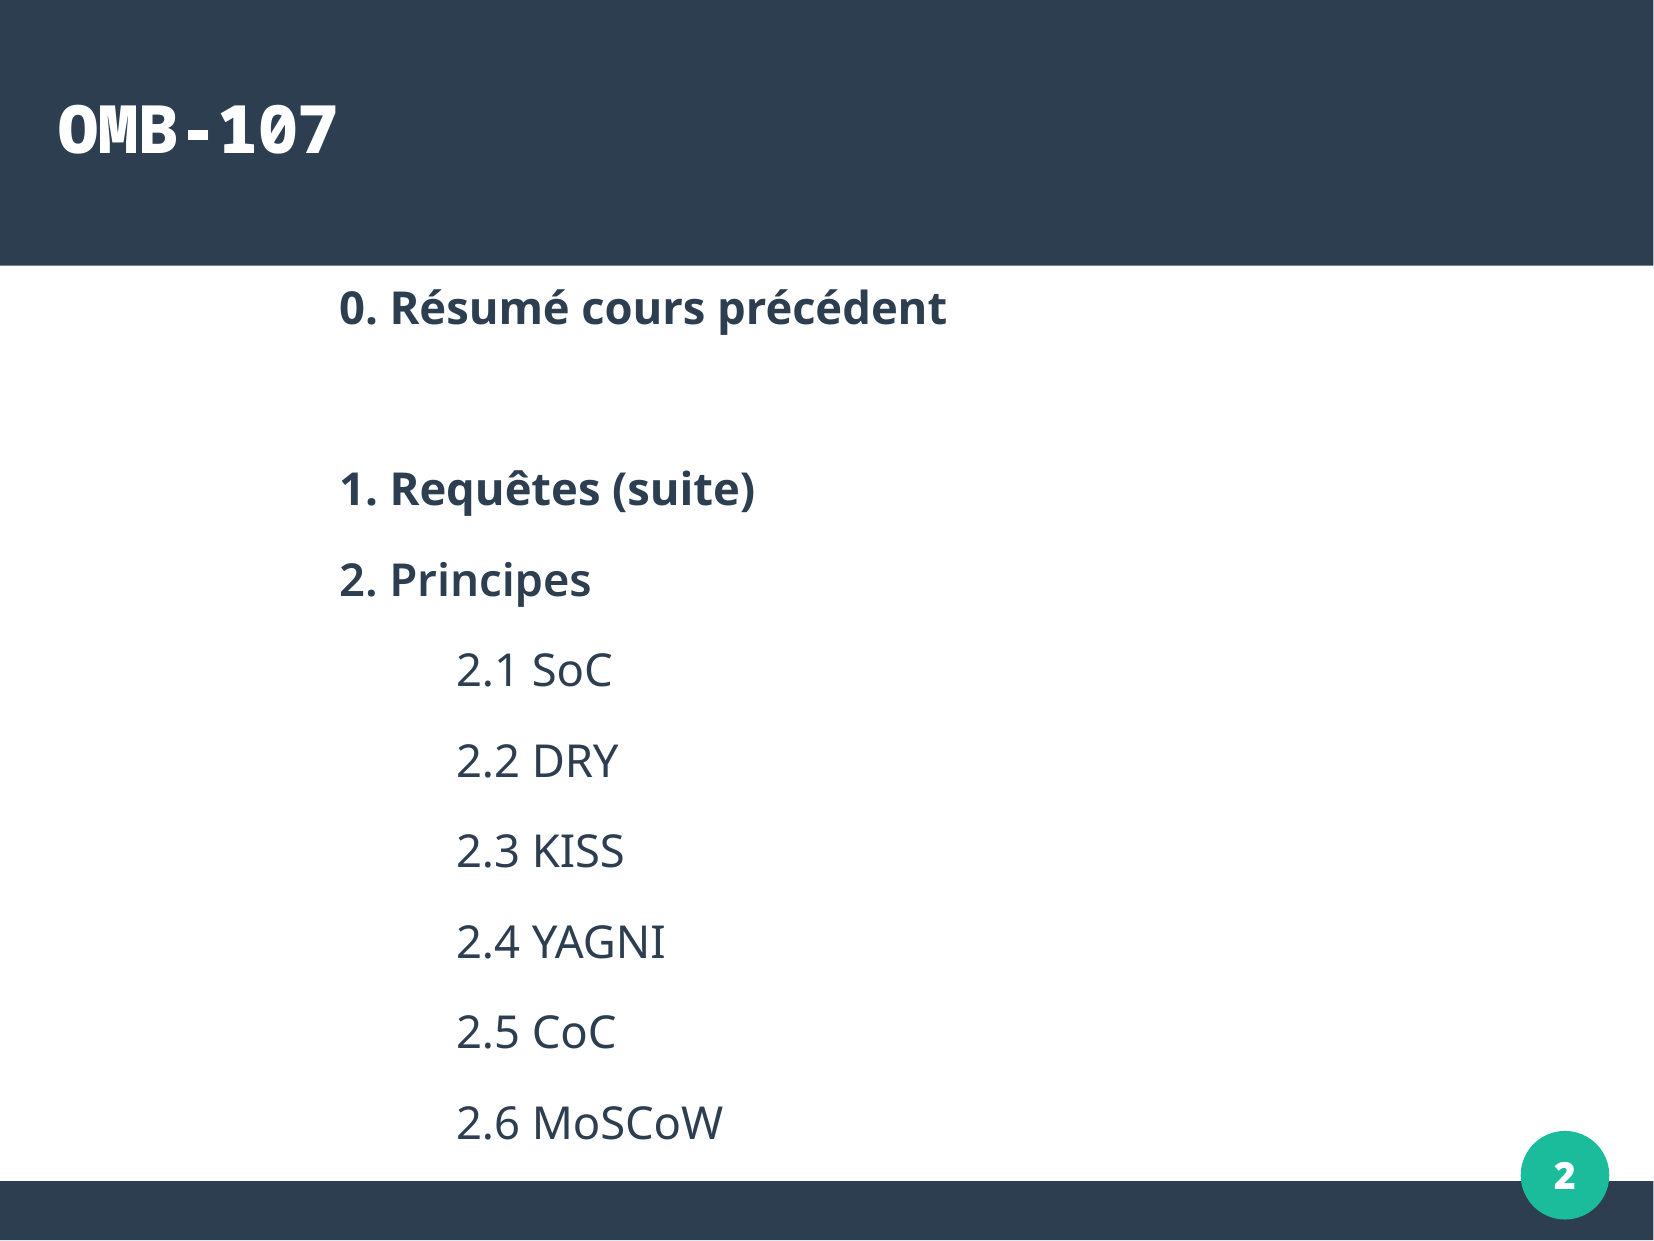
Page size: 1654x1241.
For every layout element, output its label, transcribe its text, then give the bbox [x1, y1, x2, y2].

list 0. Résumé cours précédent 1. Requêtes (suite) 2. Principes 2.1 SoC 2.2 DRY 2.3 KISS 2.4 YAGNI 2.5 CoC 2.6 MoSCoW [339, 275, 1648, 1156]
title OMB-107 [59, 49, 1595, 207]
